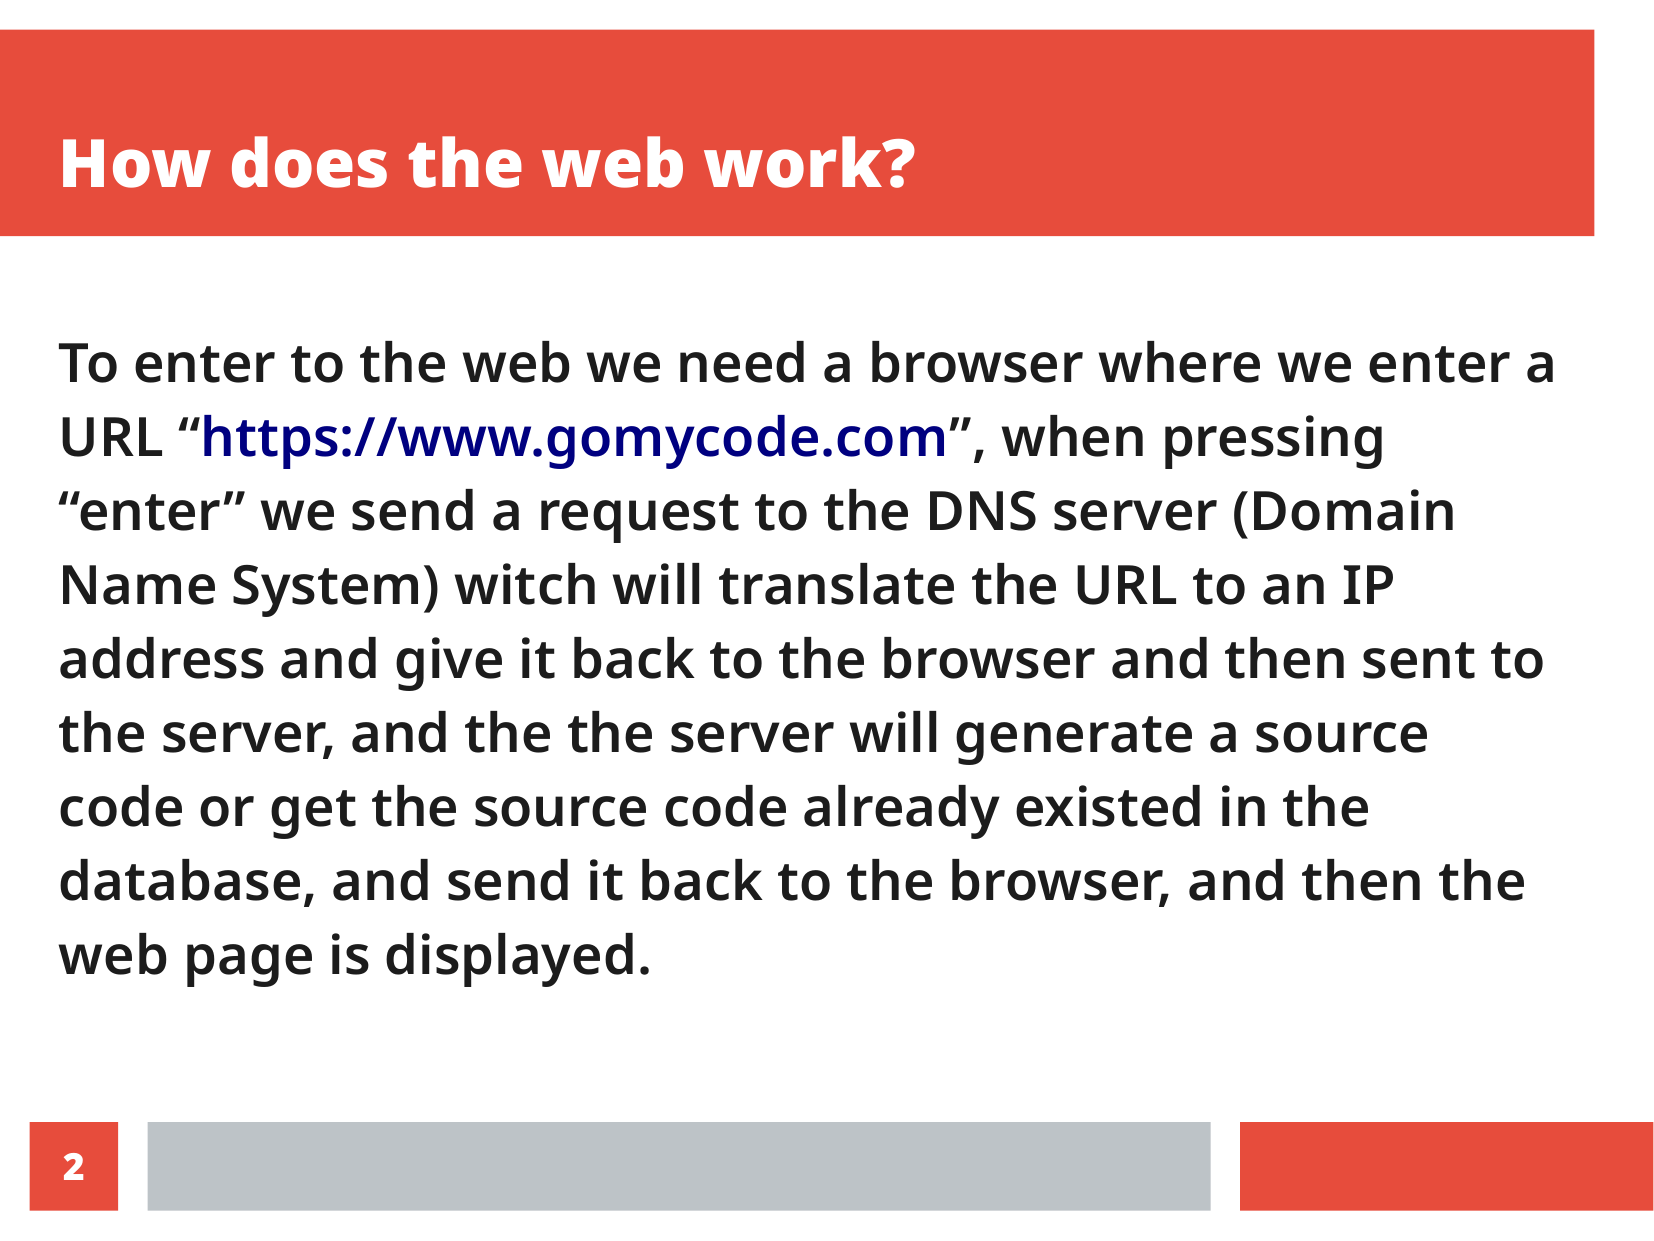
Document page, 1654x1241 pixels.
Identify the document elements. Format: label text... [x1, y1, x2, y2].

title How does the web work? [59, 59, 1595, 207]
list To enter to the web we need a browser where we enter a URL “https://www.gomycode.com”, when pressing “enter” we send a request to the DNS server (Domain Name System) witch will translate the URL to an IP address and give it back to the browser and then sent to the server, and the the server will generate a source code or get the source code already existed in the database, and send it back to the browser, and then the web page is displayed. [59, 324, 1565, 1093]
